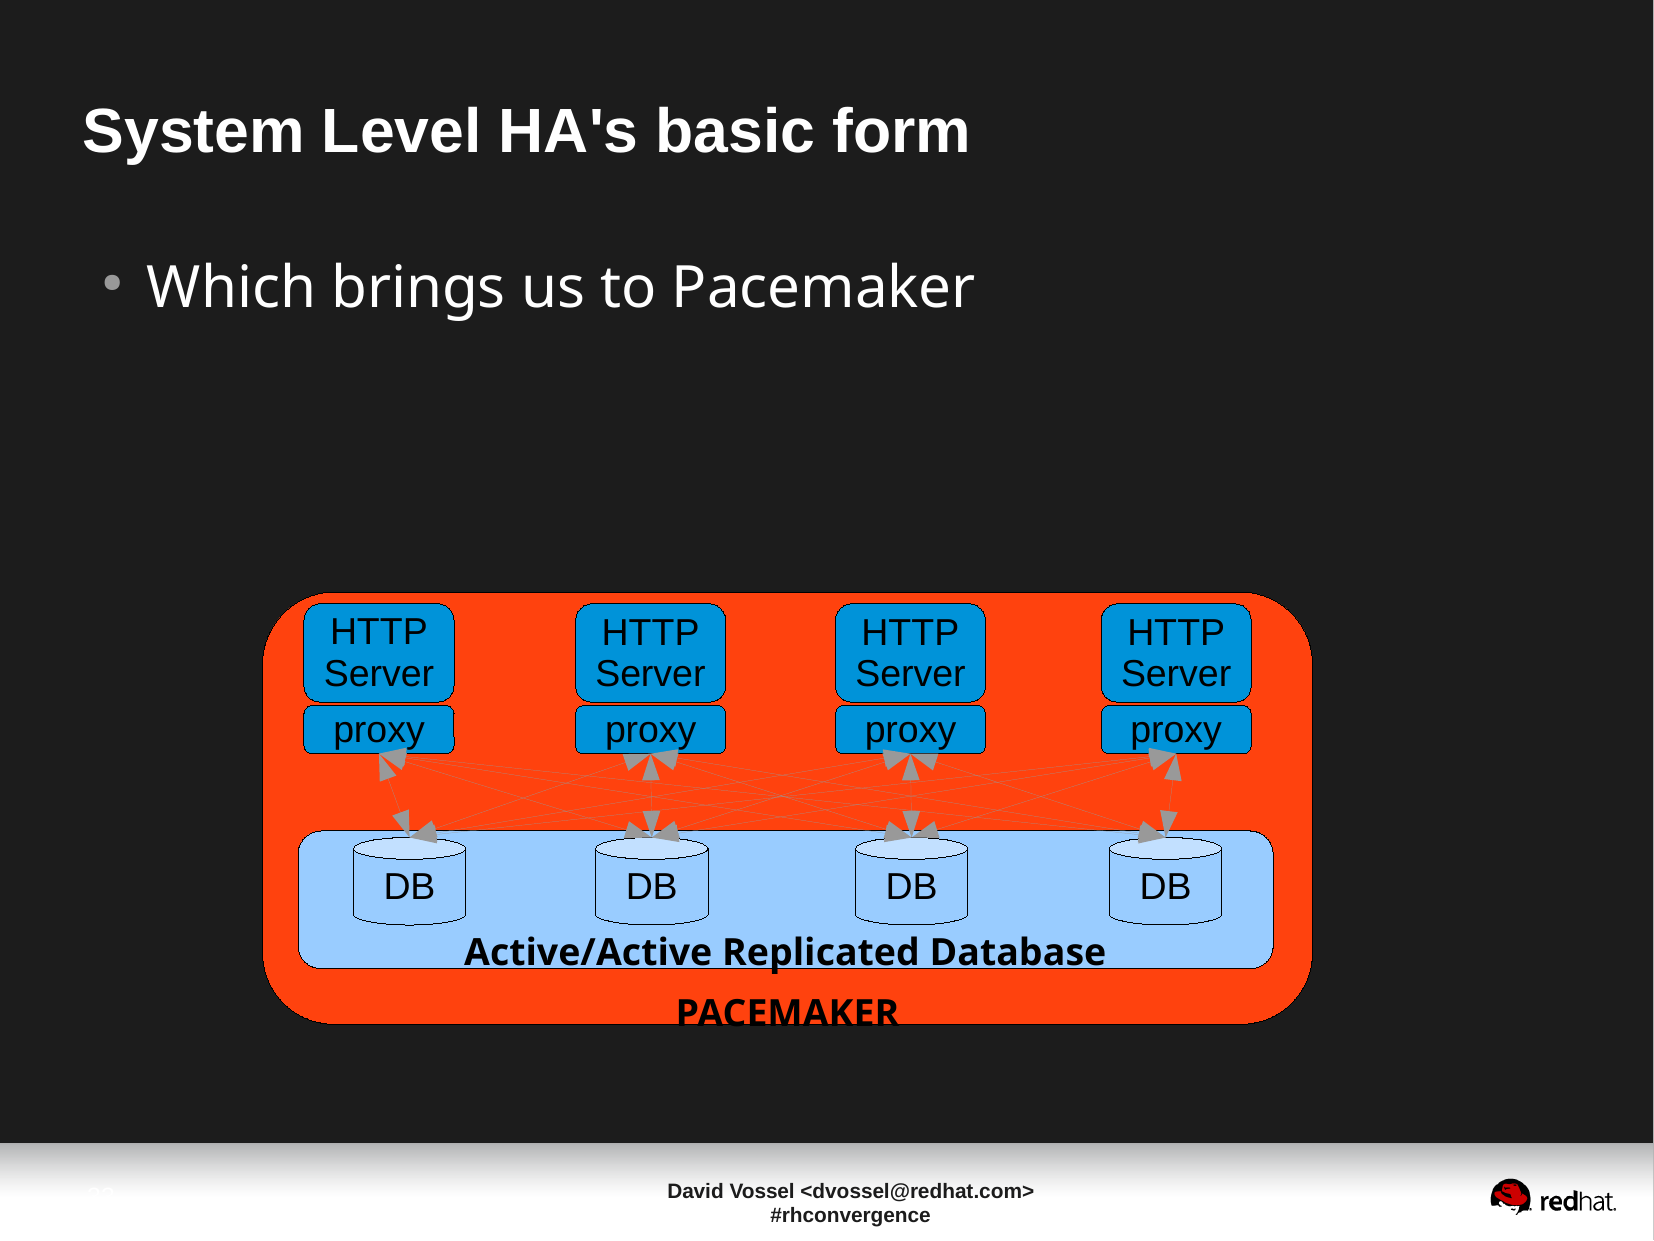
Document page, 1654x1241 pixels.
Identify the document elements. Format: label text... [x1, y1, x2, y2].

text_box HTTP Server [303, 603, 455, 703]
text_box proxy [1101, 705, 1252, 754]
text_box HTTP Server [835, 603, 986, 703]
picture [0, 1143, 1654, 1241]
text_box HTTP Server [1101, 603, 1252, 703]
list Which brings us to Pacemaker [86, 244, 1576, 425]
title System Level HA's basic form [82, 37, 1571, 226]
text_box HTTP Server [575, 603, 726, 703]
text_box PACEMAKER [262, 592, 1313, 1025]
text_box DB [1109, 850, 1222, 925]
text_box Active/Active Replicated Database [298, 830, 1274, 969]
text_box DB [595, 849, 709, 925]
text_box proxy [303, 705, 455, 754]
text_box DB [353, 850, 466, 926]
text_box proxy [835, 705, 986, 754]
text_box DB [855, 850, 968, 925]
text_box proxy [575, 705, 726, 754]
